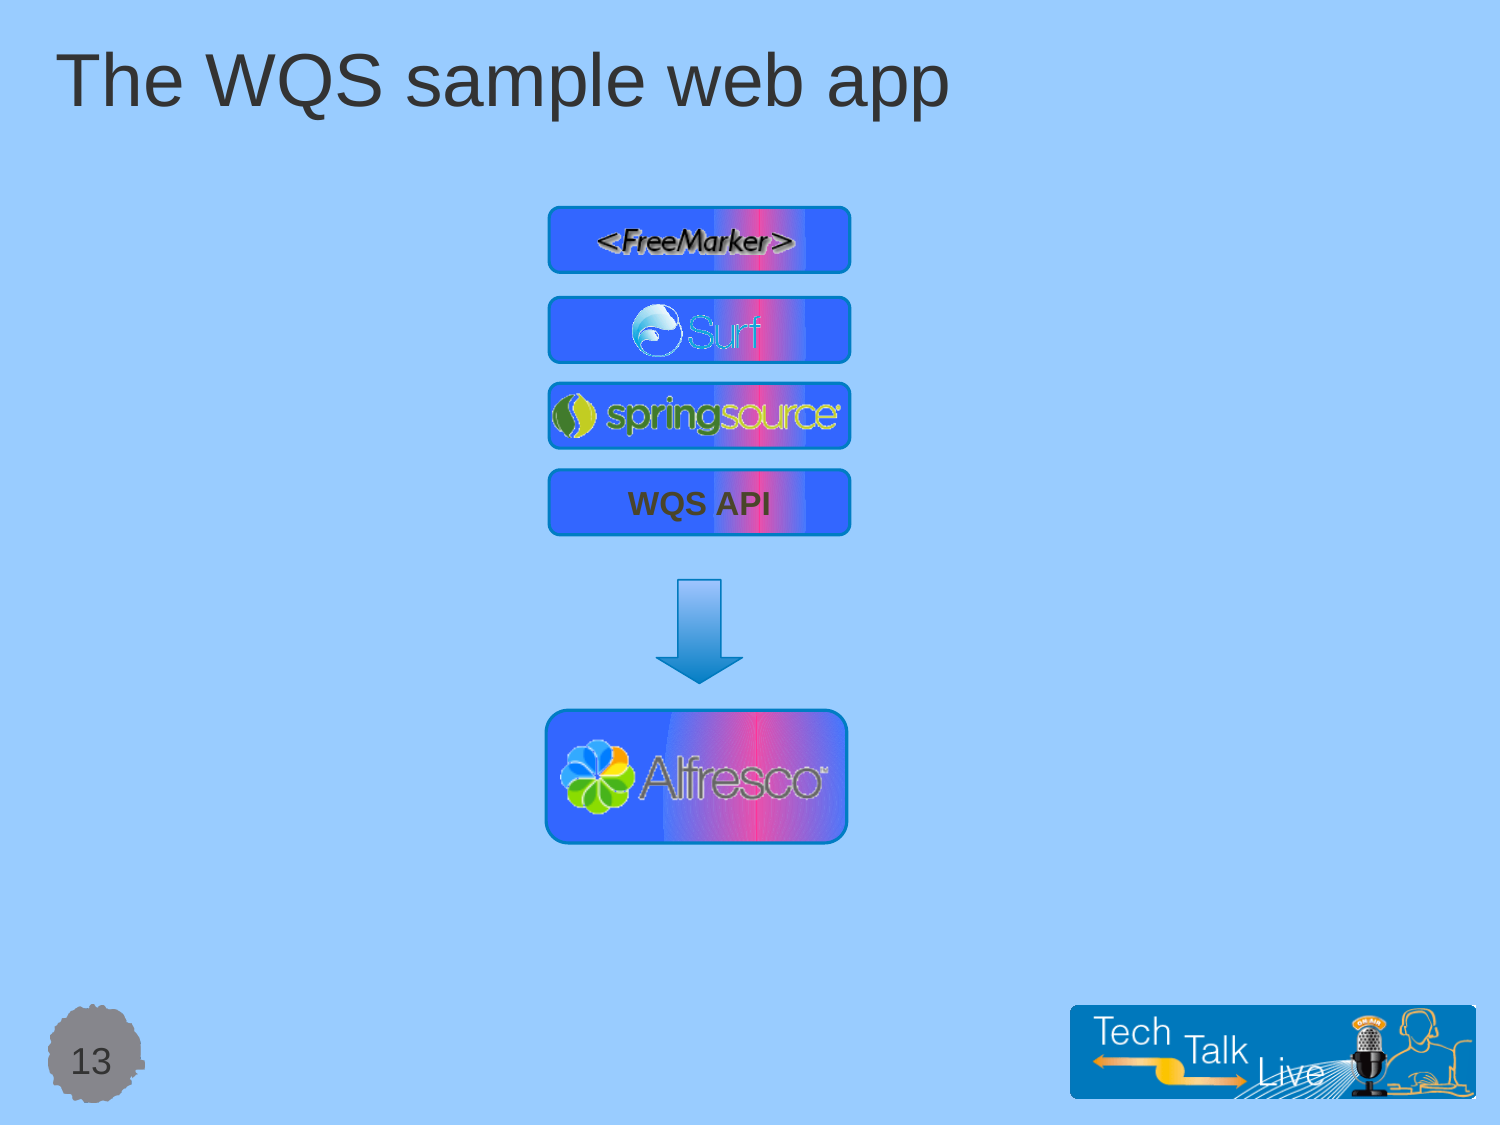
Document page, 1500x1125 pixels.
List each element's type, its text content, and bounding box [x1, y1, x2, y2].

picture [551, 391, 842, 438]
text_box [546, 710, 847, 843]
text_box [549, 383, 850, 449]
text_box [656, 579, 743, 684]
text_box [549, 207, 850, 273]
picture [48, 1004, 145, 1103]
picture [594, 225, 798, 255]
slide_number <number> [55, 1022, 136, 1083]
title The WQS sample web app [40, 16, 1459, 128]
picture [631, 303, 762, 357]
picture [560, 737, 833, 816]
text_box [549, 297, 850, 363]
text_box WQS API [549, 469, 850, 535]
picture [1069, 1005, 1476, 1099]
